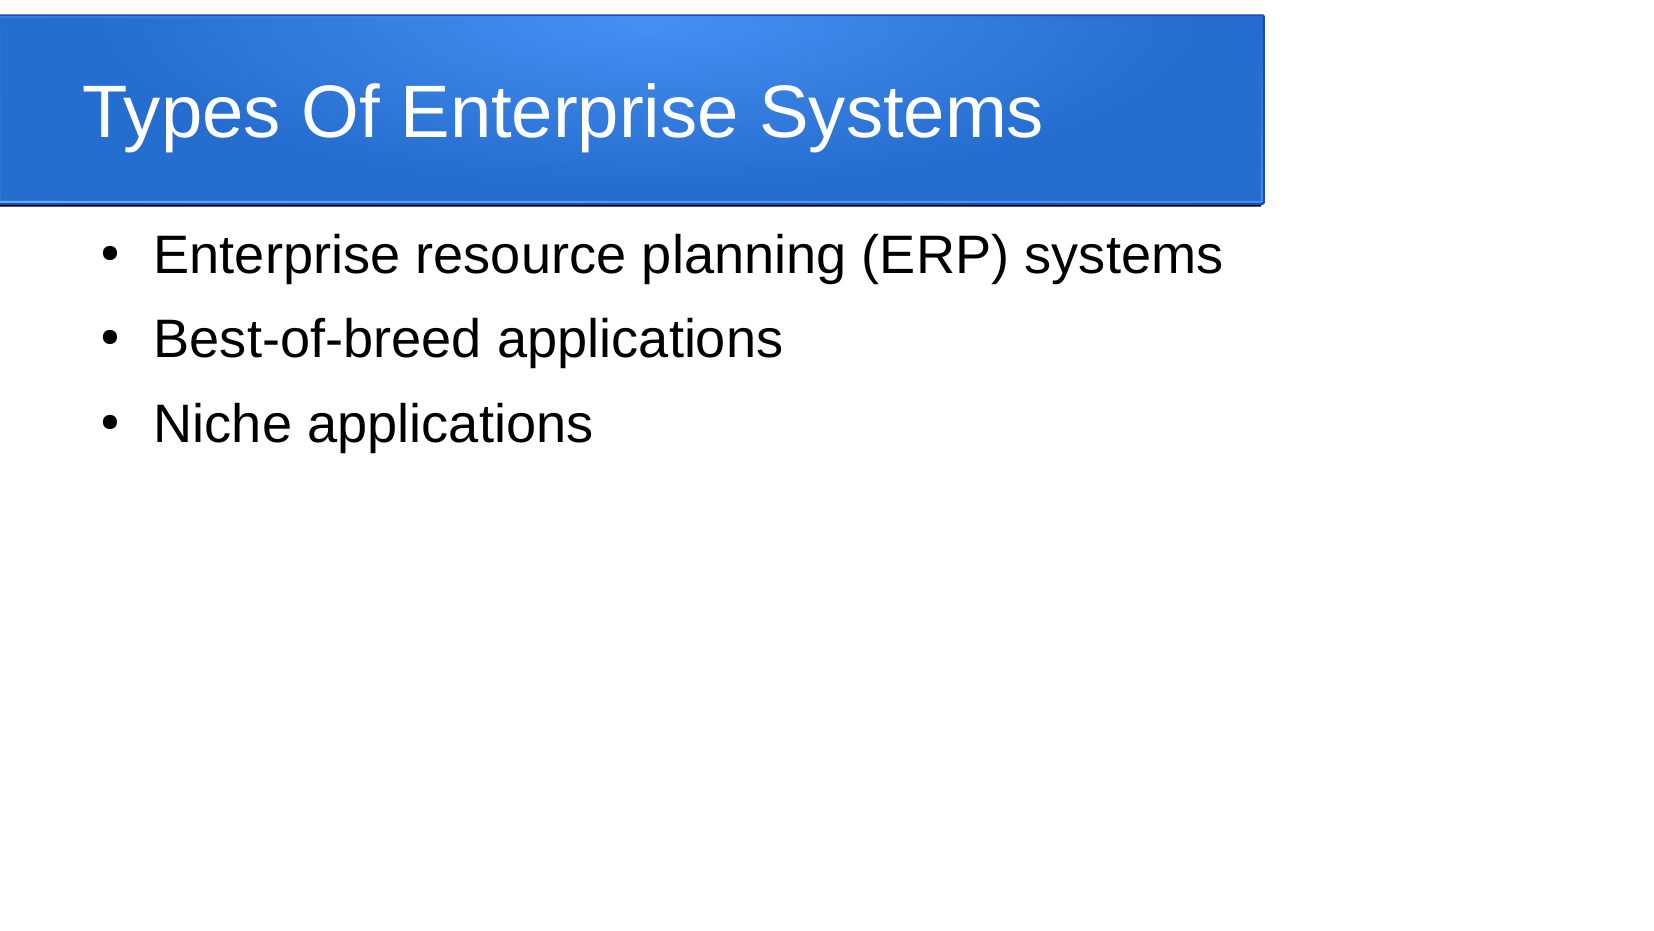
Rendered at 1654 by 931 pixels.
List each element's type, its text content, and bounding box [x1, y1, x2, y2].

list Enterprise resource planning (ERP) systems Best-of-breed applications Niche applications [82, 224, 1571, 764]
title Types Of Enterprise Systems [82, 29, 1235, 196]
